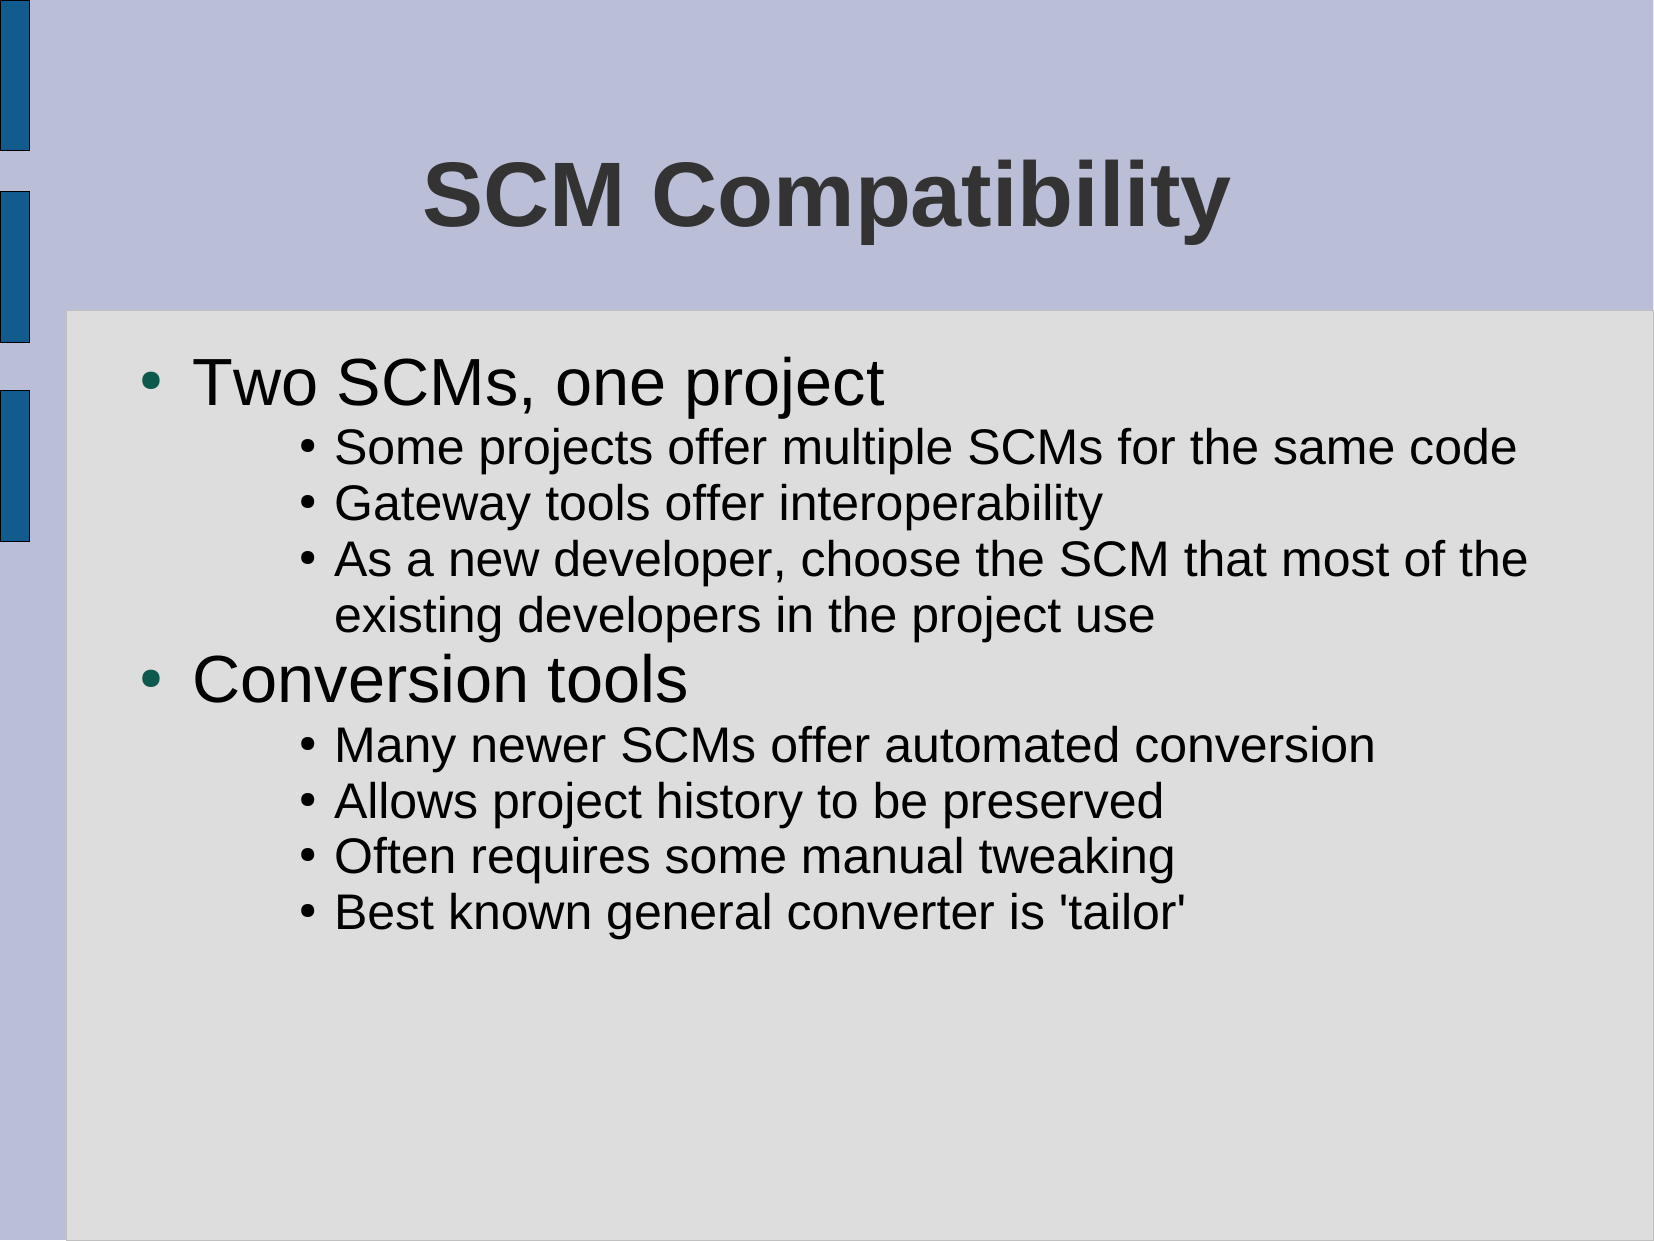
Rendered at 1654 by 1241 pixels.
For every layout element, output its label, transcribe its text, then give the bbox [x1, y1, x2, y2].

title SCM Compatibility [121, 98, 1534, 291]
list Two SCMs, one project Some projects offer multiple SCMs for the same code Gateway tools offer interoperability As a new developer, choose the SCM that most of the existing developers in the project use Conversion tools Many newer SCMs offer automated conversion Allows project history to be preserved Often requires some manual tweaking Best known general converter is 'tailor' [121, 344, 1534, 1112]
